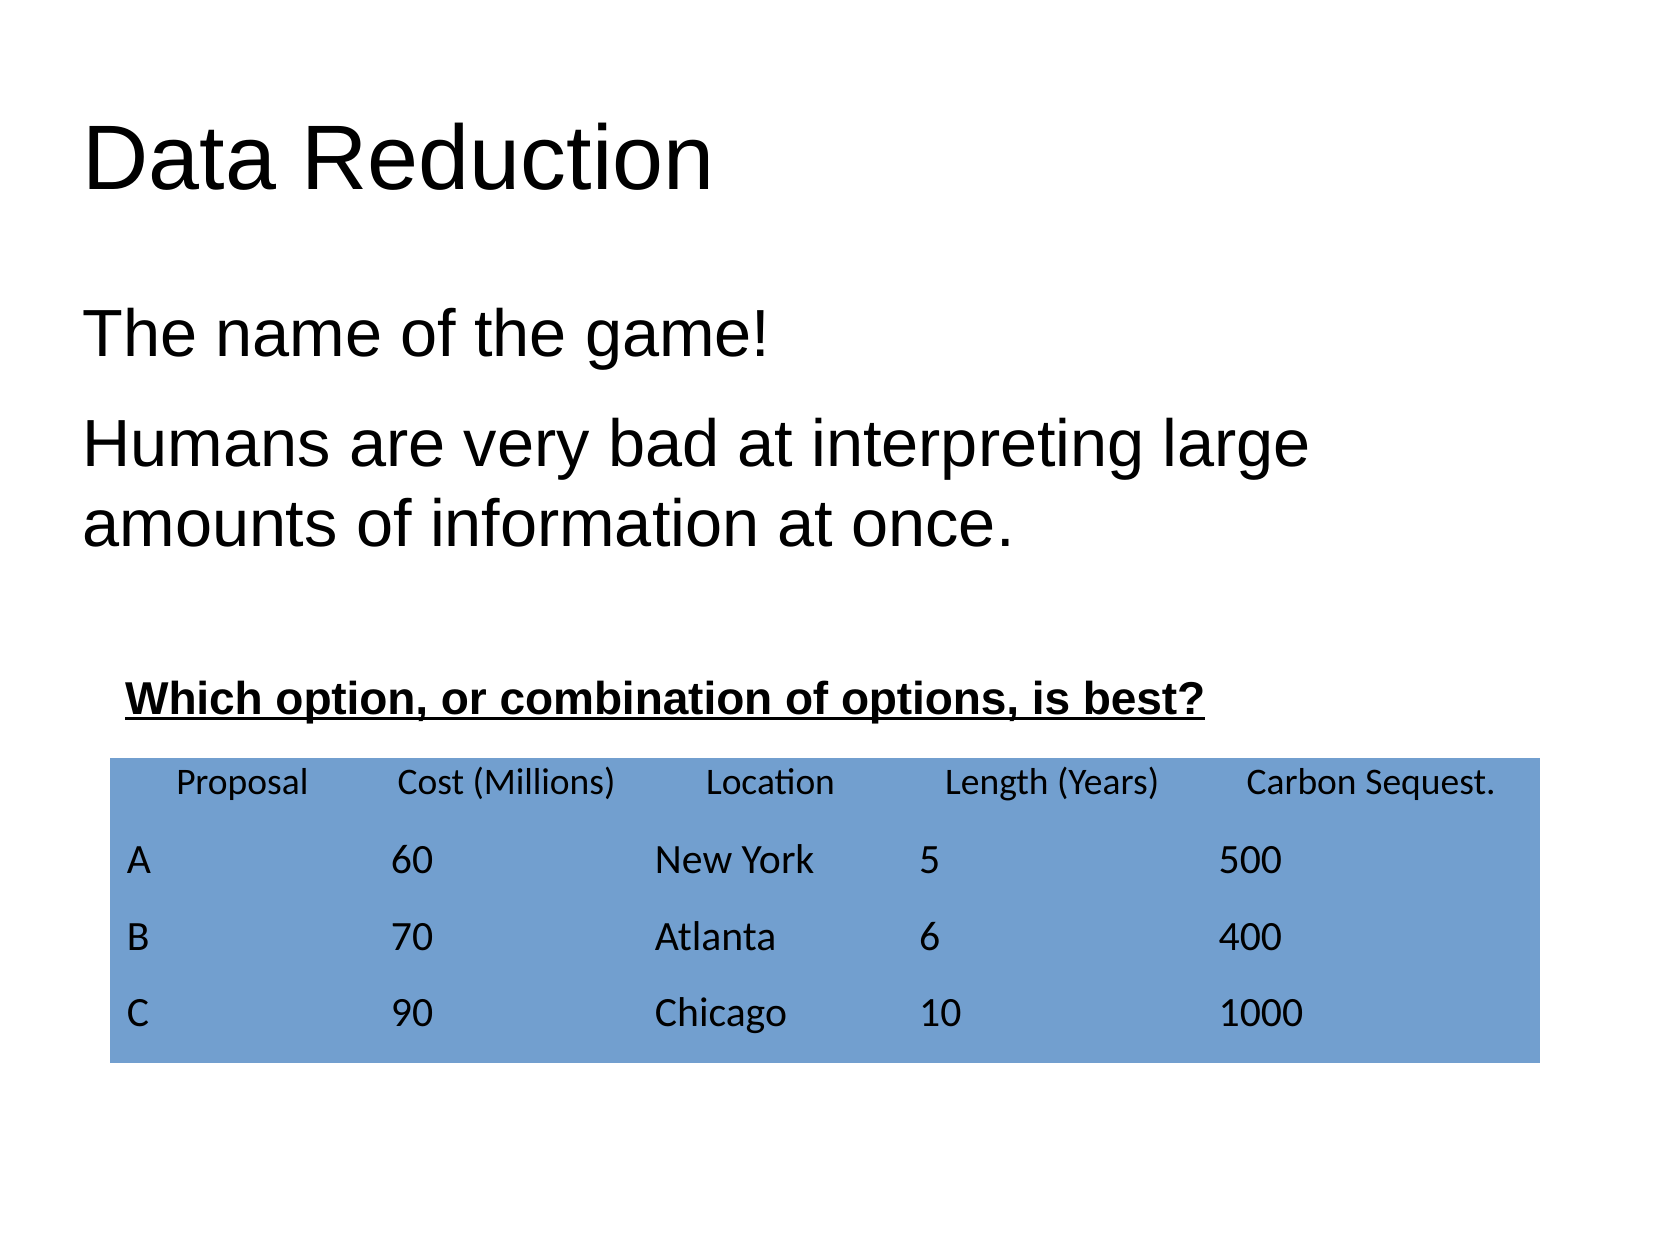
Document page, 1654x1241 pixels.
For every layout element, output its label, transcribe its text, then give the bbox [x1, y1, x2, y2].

list The name of the game! Humans are very bad at interpreting large amounts of information at once. [82, 290, 1571, 1010]
table_cell 60 [374, 834, 639, 911]
table_cell A [110, 834, 374, 911]
table_cell 500 [1202, 834, 1540, 911]
table_header Length (Years) [903, 758, 1202, 834]
table_cell B [110, 911, 374, 987]
table_cell 90 [374, 987, 639, 1063]
table_cell New York [639, 834, 903, 911]
table_header Location [639, 758, 903, 834]
table_cell Atlanta [639, 911, 903, 987]
table_cell 70 [374, 911, 639, 987]
title Data Reduction [82, 49, 1571, 257]
table_cell C [110, 987, 374, 1063]
table_cell 6 [903, 911, 1202, 987]
table_cell 5 [903, 834, 1202, 911]
table_cell 1000 [1202, 987, 1540, 1063]
text_box Which option, or combination of options, is best? [110, 661, 1310, 732]
table_header Cost (Millions) [374, 758, 639, 834]
table_cell 400 [1202, 911, 1540, 987]
table_header Carbon Sequest. [1202, 758, 1540, 834]
table_cell 10 [903, 987, 1202, 1063]
table_header Proposal [110, 758, 374, 834]
table_cell Chicago [639, 987, 903, 1063]
